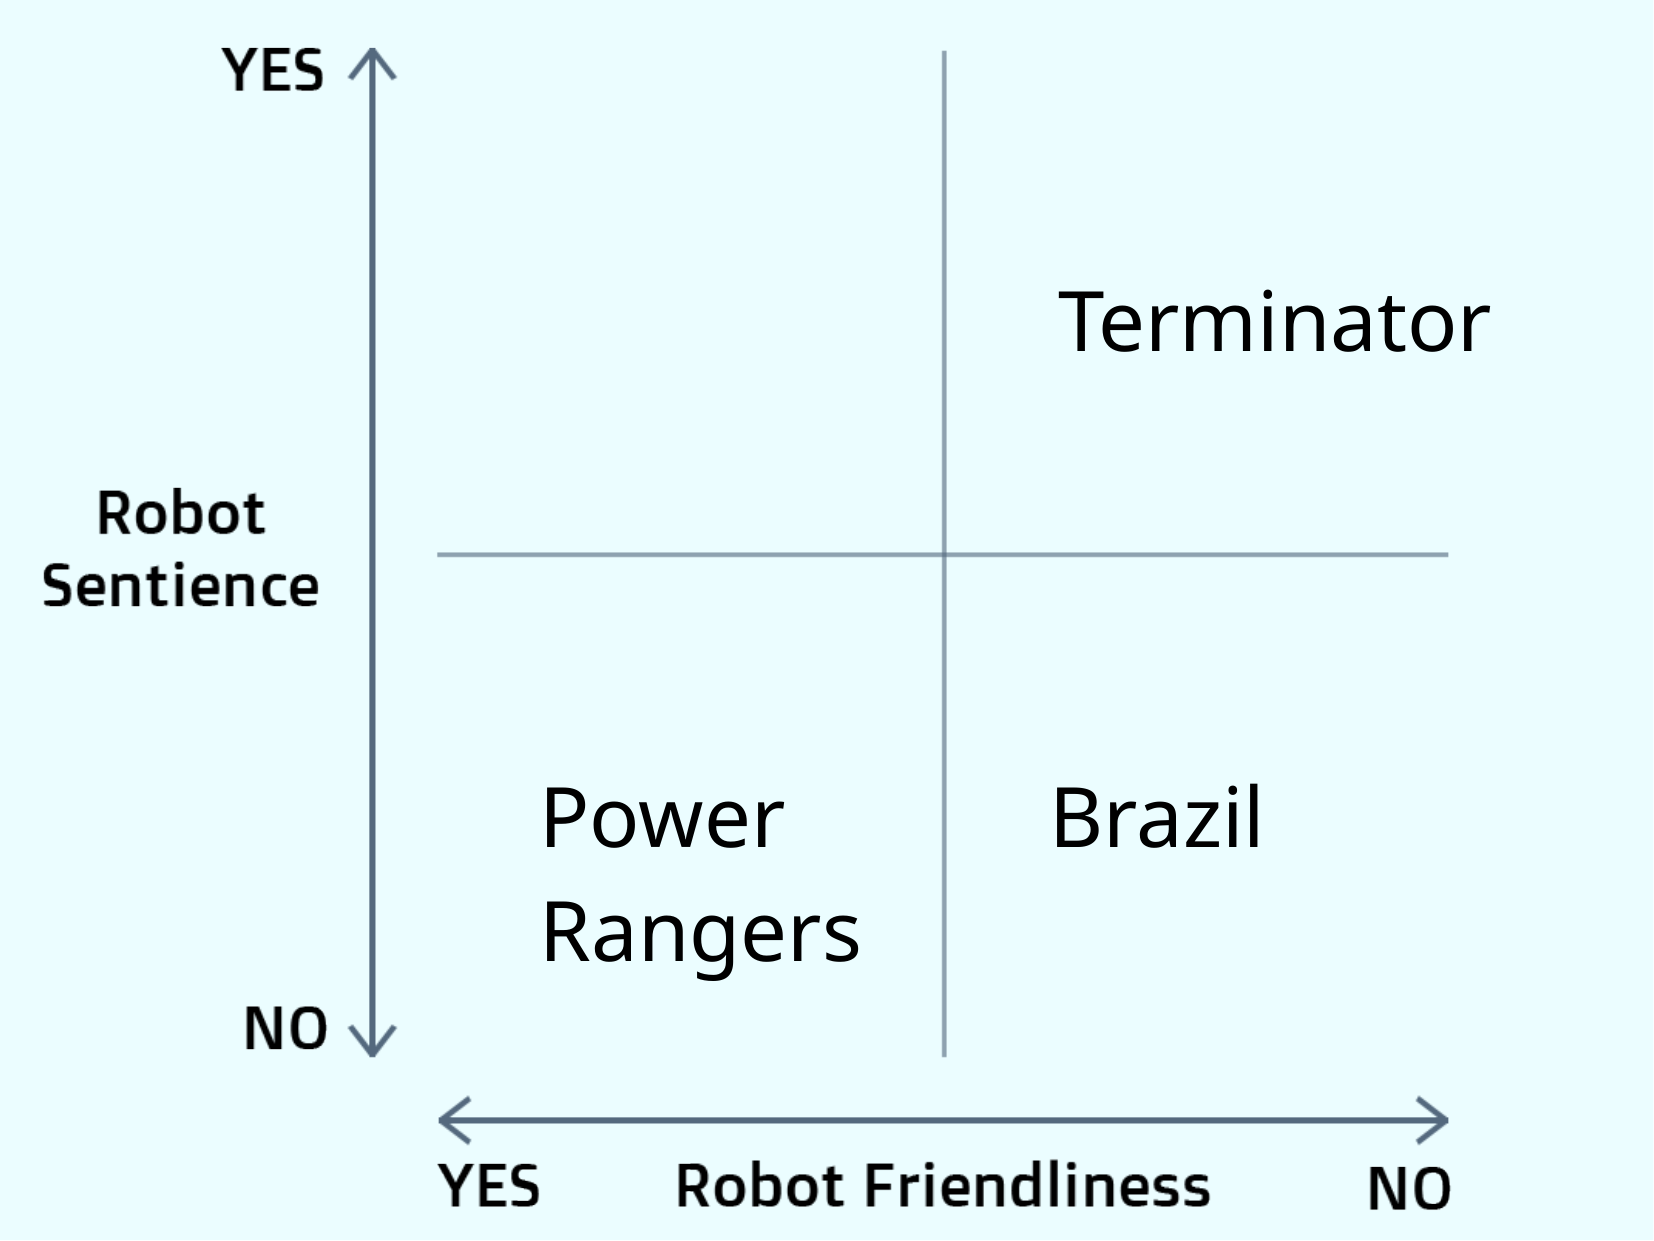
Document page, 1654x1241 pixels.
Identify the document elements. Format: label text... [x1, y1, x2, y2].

picture [0, 0, 1623, 1241]
text_box Power Rangers [525, 751, 870, 953]
text_box Brazil [1035, 751, 1273, 860]
text_box Terminator [1043, 255, 1466, 364]
